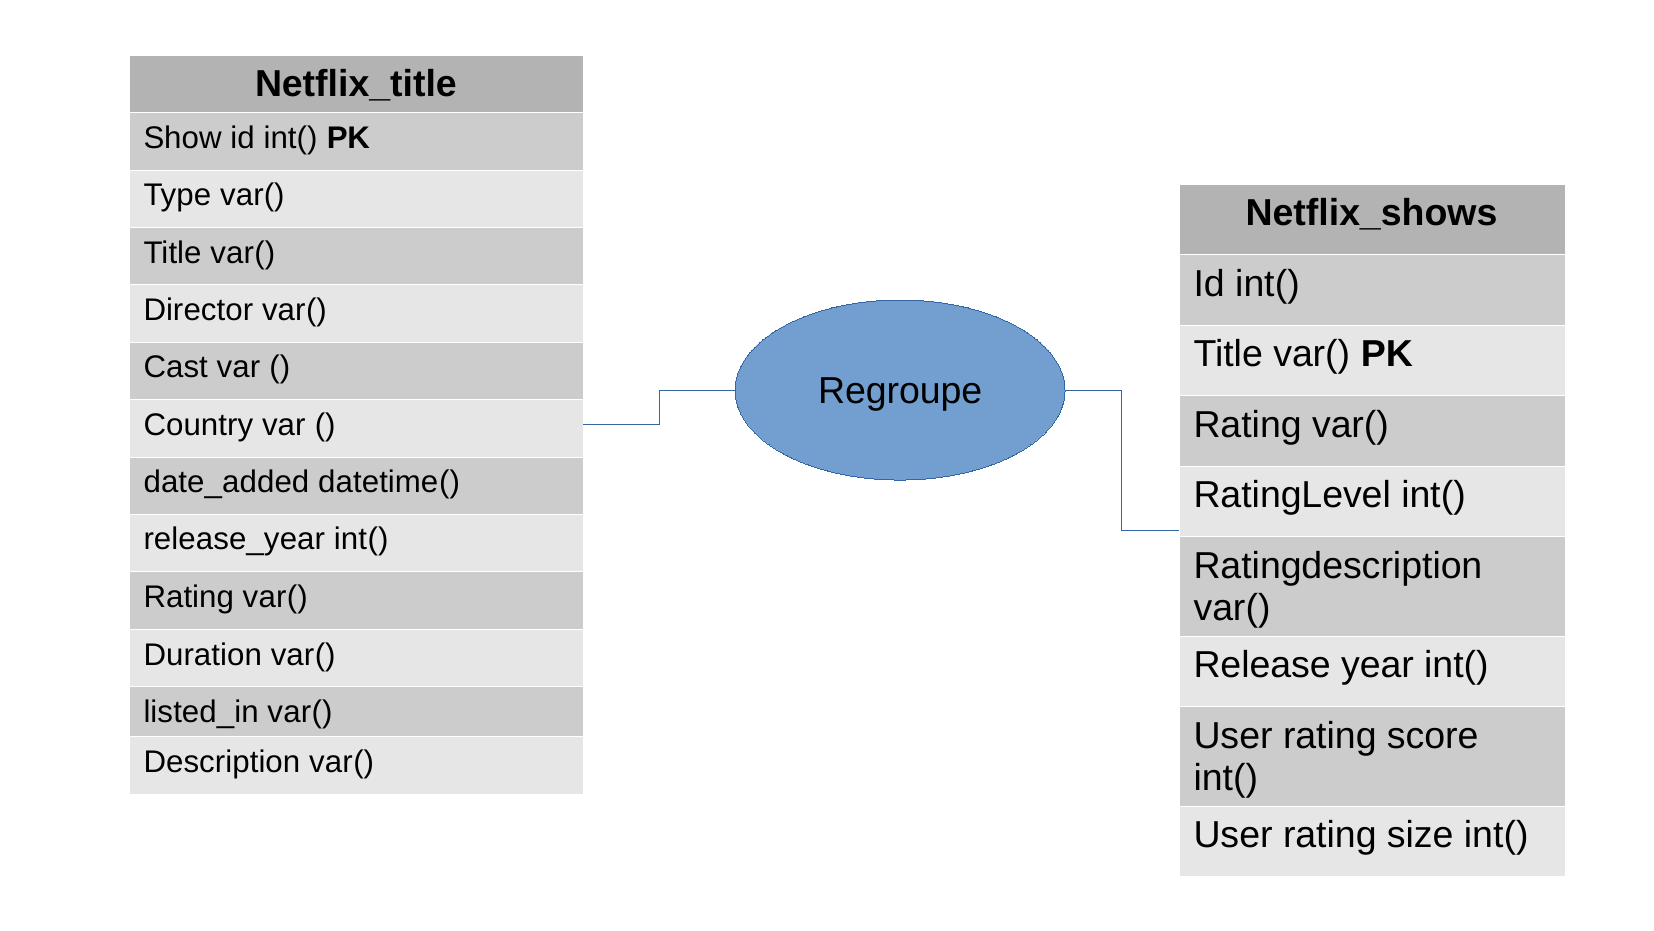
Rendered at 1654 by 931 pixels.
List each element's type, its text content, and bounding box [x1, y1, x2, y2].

table_cell Title var() [130, 228, 583, 284]
table_cell release_year int() [130, 515, 583, 571]
table_cell User rating size int() [1180, 807, 1565, 876]
table_cell Rating var() [130, 572, 583, 629]
table_header Netflix_title [130, 56, 583, 112]
table_cell Duration var() [130, 630, 583, 686]
table_cell Release year int() [1180, 637, 1565, 706]
table_cell Show id int() PK [130, 113, 583, 170]
table_cell Rating var() [1180, 396, 1565, 466]
table_cell listed_in var() [130, 687, 583, 736]
table_cell Title var() PK [1180, 326, 1565, 395]
table_cell Type var() [130, 171, 583, 227]
table_cell Ratingdescription var() [1180, 537, 1565, 636]
table_cell Cast var () [130, 343, 583, 399]
table_cell RatingLevel int() [1180, 467, 1565, 536]
table_cell Description var() [130, 737, 583, 794]
table_cell User rating score int() [1180, 707, 1565, 806]
table_cell Id int() [1180, 255, 1565, 325]
table_cell date_added datetime() [130, 458, 583, 514]
table_header Netflix_shows [1180, 185, 1565, 254]
table_cell Country var () [130, 400, 583, 457]
table_cell Director var() [130, 285, 583, 342]
text_box Regroupe [735, 300, 1066, 481]
